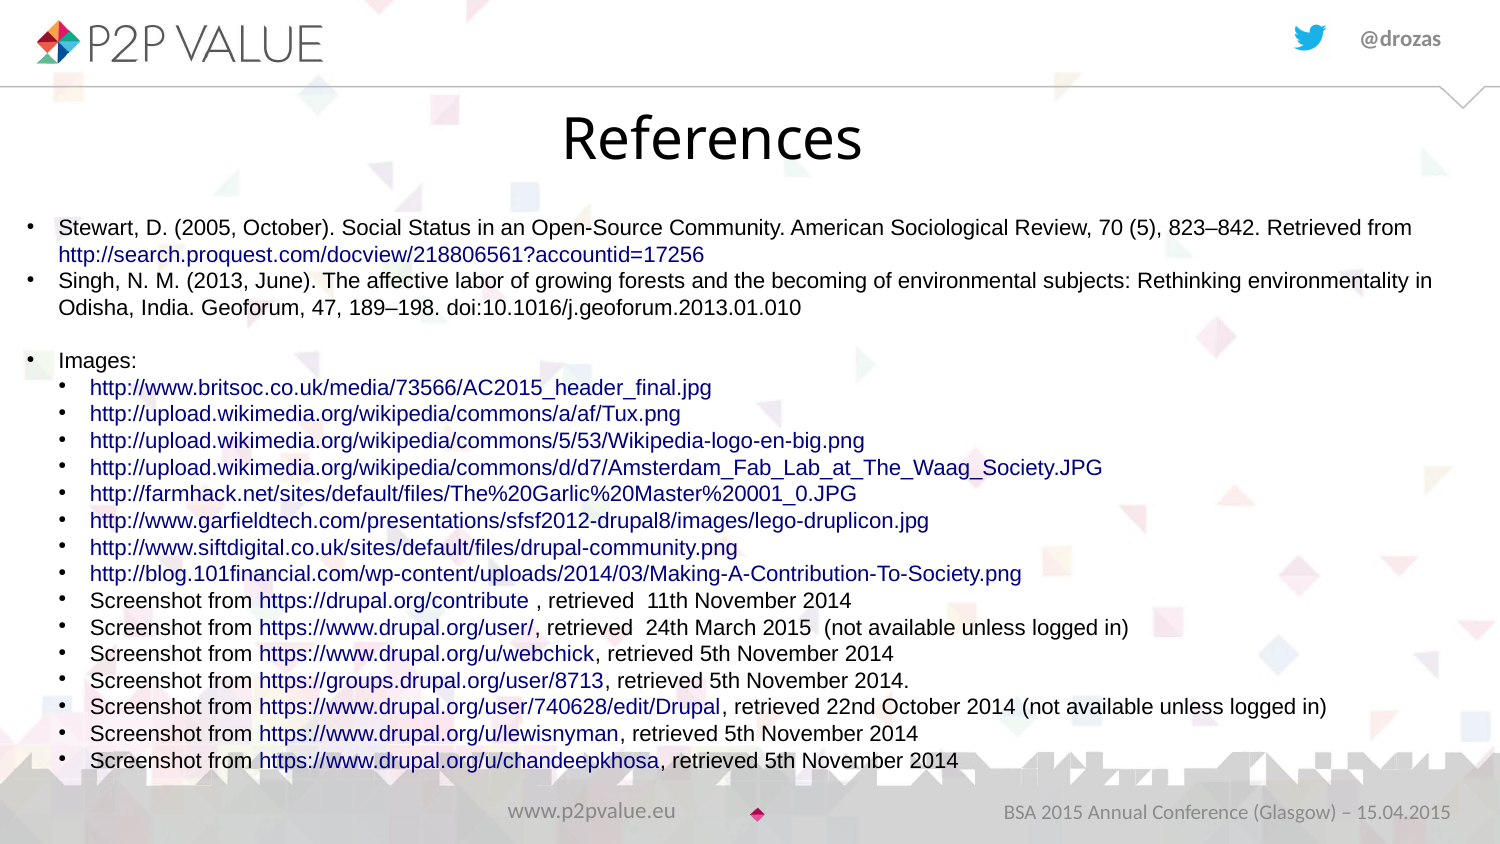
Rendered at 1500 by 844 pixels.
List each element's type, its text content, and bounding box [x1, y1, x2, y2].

text_box @drozas [1333, 15, 1455, 60]
title References [60, 92, 1366, 180]
text_box www.p2pvalue.eu [501, 789, 720, 829]
subtitle Stewart, D. (2005, October). Social Status in an Open-Source Community. American Sociological Review, 70 (5), 823–842. Retrieved from http://search.proquest.com/docview/218806561?accountid=17256 Singh, N. M. (2013, June). The affective labor of growing forests and the becoming of environmental subjects: Rethinking environmentality in Odisha, India. Geoforum, 47, 189–198. doi:10.1016/j.geoforum.2013.01.010 Images: http://www.britsoc.co.uk/media/73566/AC2015_header_final.jpg http://upload.wikimedia.org/wikipedia/commons/a/af/Tux.png http://upload.wikimedia.org/wikipedia/commons/5/53/Wikipedia-logo-en-big.png http://upload.wikimedia.org/wikipedia/commons/d/d7/Amsterdam_Fab_Lab_at_The_Waag_Society.JPG http://farmhack.net/sites/default/files/The%20Garlic%20Master%20001_0.JPG http://www.garfieldtech.com/presentations/sfsf2012-drupal8/images/lego-druplicon.jpg http://www.siftdigital.co.uk/sites/default/files/drupal-community.png http://blog.101financial.com/wp-content/uploads/2014/03/Making-A-Contribution-To-Society.png Screenshot from https://drupal.org/contribute , retrieved 11th November 2014 Screenshot from https://www.drupal.org/user/, retrieved 24th March 2015 (not available unless logged in) Screenshot from https://www.drupal.org/u/webchick, retrieved 5th November 2014 Screenshot from https://groups.drupal.org/user/8713, retrieved 5th November 2014. Screenshot from https://www.drupal.org/user/740628/edit/Drupal, retrieved 22nd October 2014 (not available unless logged in) Screenshot from https://www.drupal.org/u/lewisnyman, retrieved 5th November 2014 Screenshot from https://www.drupal.org/u/chandeepkhosa, retrieved 5th November 2014 [13, 180, 1494, 781]
text_box BSA 2015 Annual Conference (Glasgow) – 15.04.2015 [777, 788, 1470, 834]
picture [0, 0, 1500, 844]
